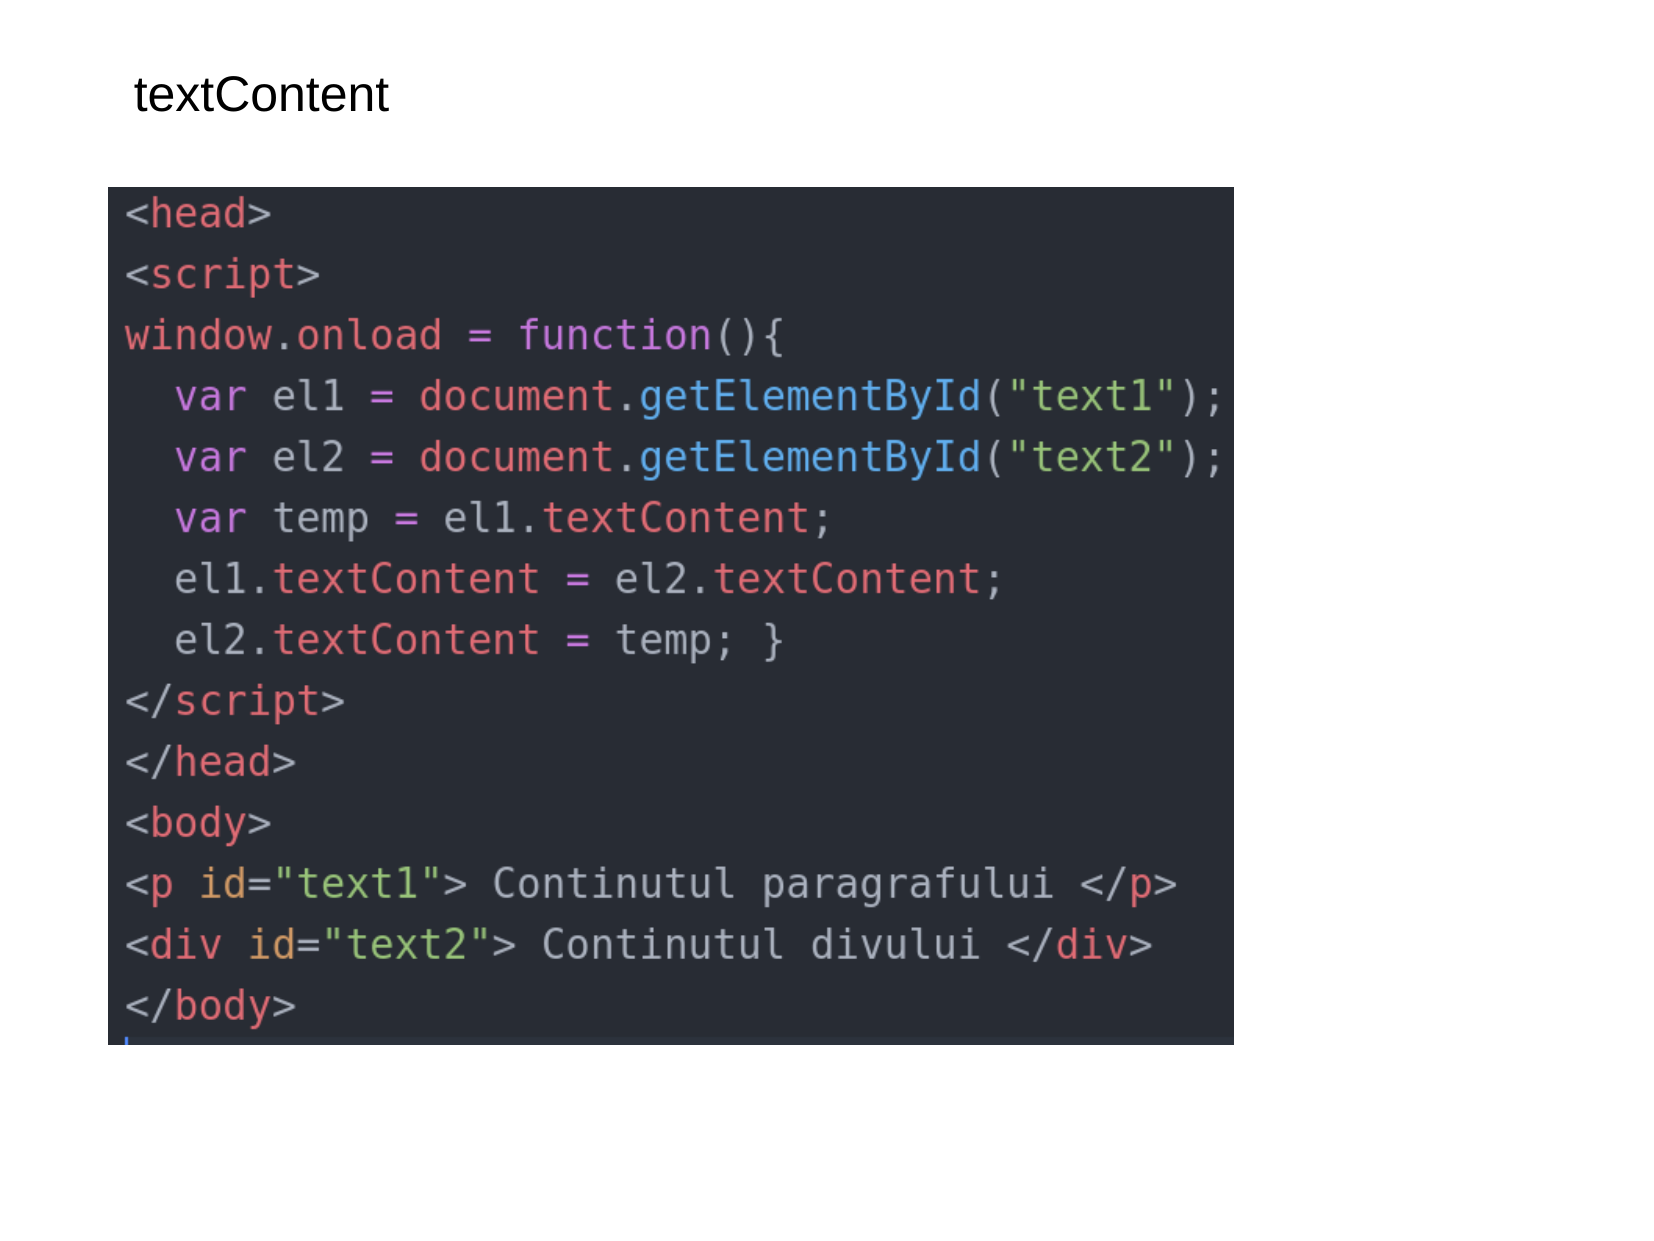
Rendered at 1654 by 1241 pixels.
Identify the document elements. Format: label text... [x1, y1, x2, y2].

picture [108, 187, 1234, 1046]
text_box textContent [118, 58, 440, 186]
